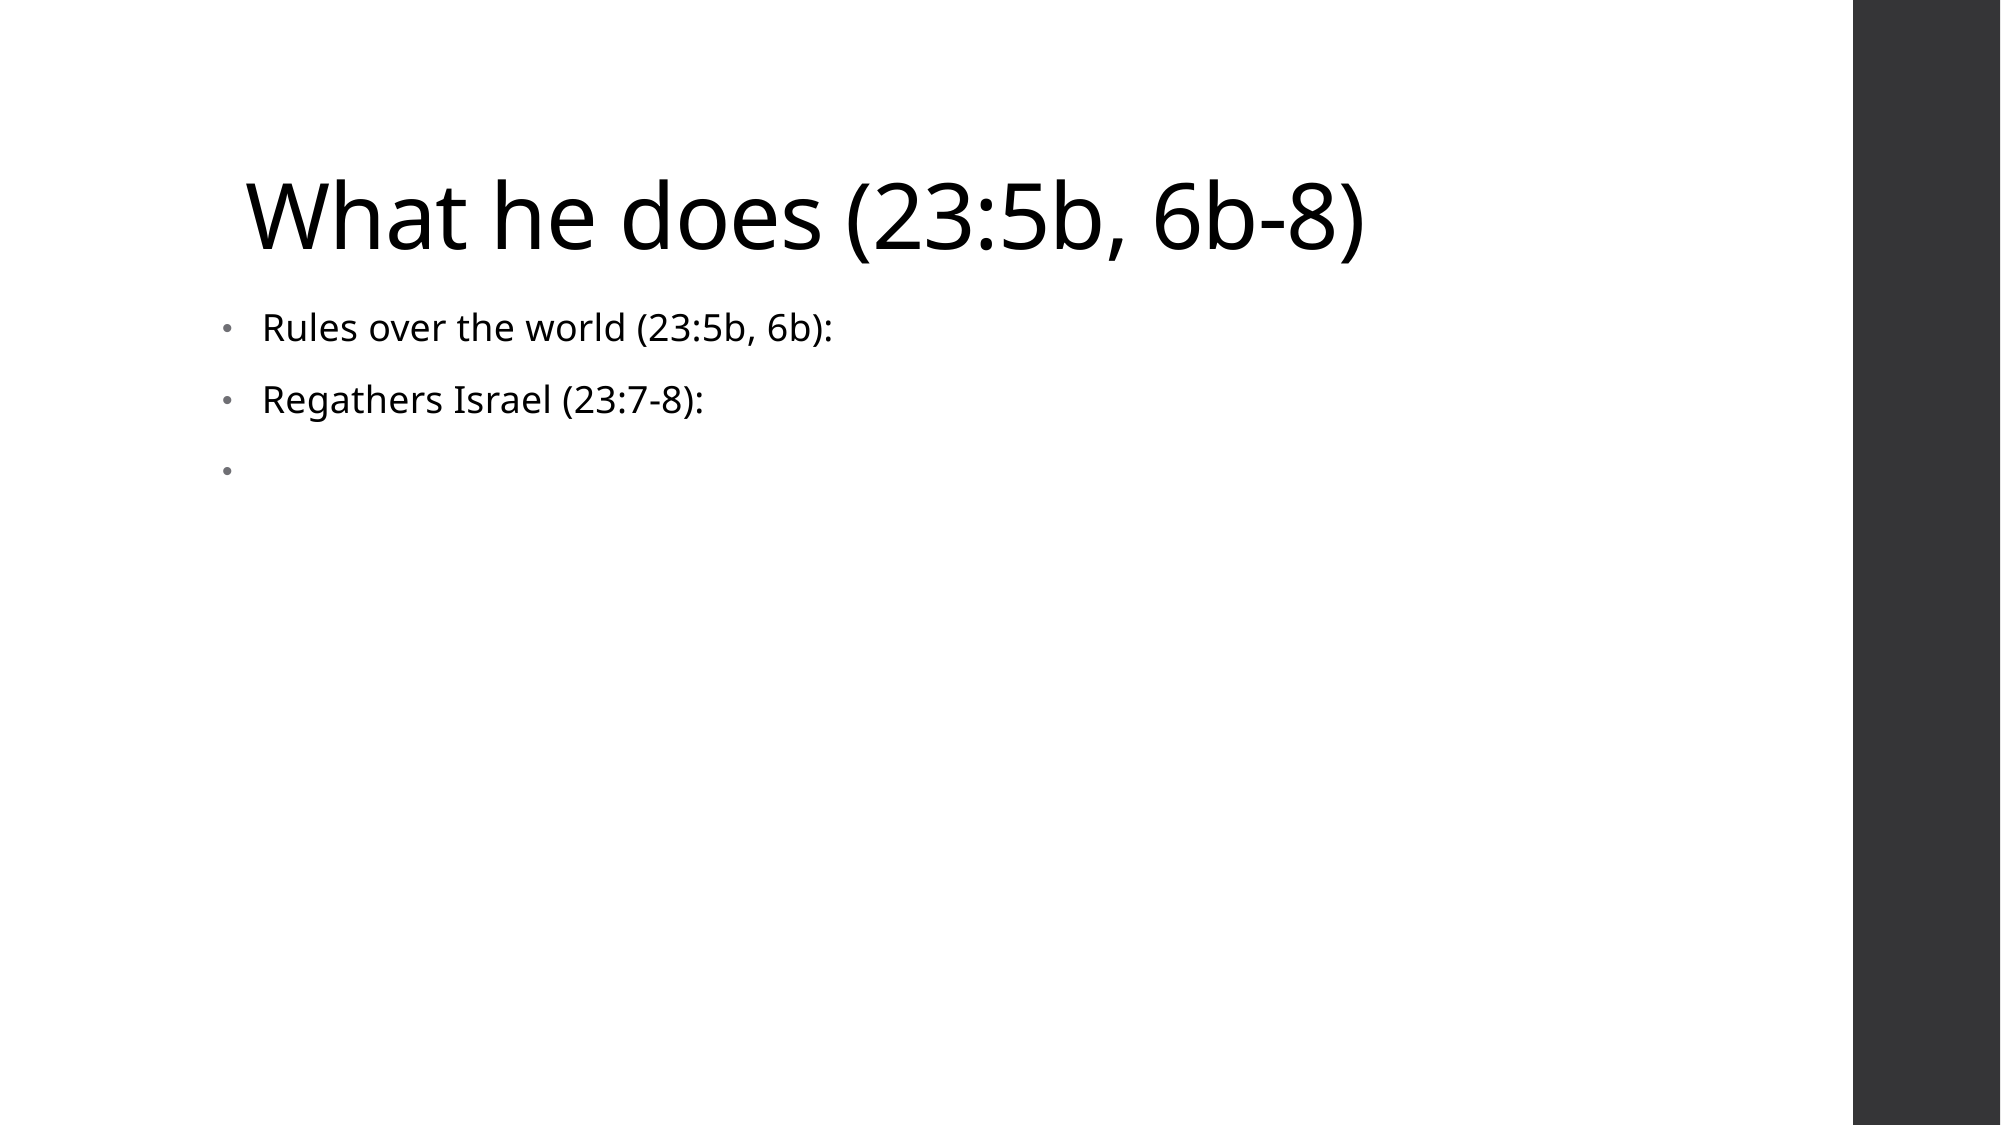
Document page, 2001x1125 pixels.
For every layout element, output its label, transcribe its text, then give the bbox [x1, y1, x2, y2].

list Rules over the world (23:5b, 6b): Regathers Israel (23:7-8): [206, 299, 1617, 1014]
title What he does (23:5b, 6b-8) [206, 60, 1797, 278]
